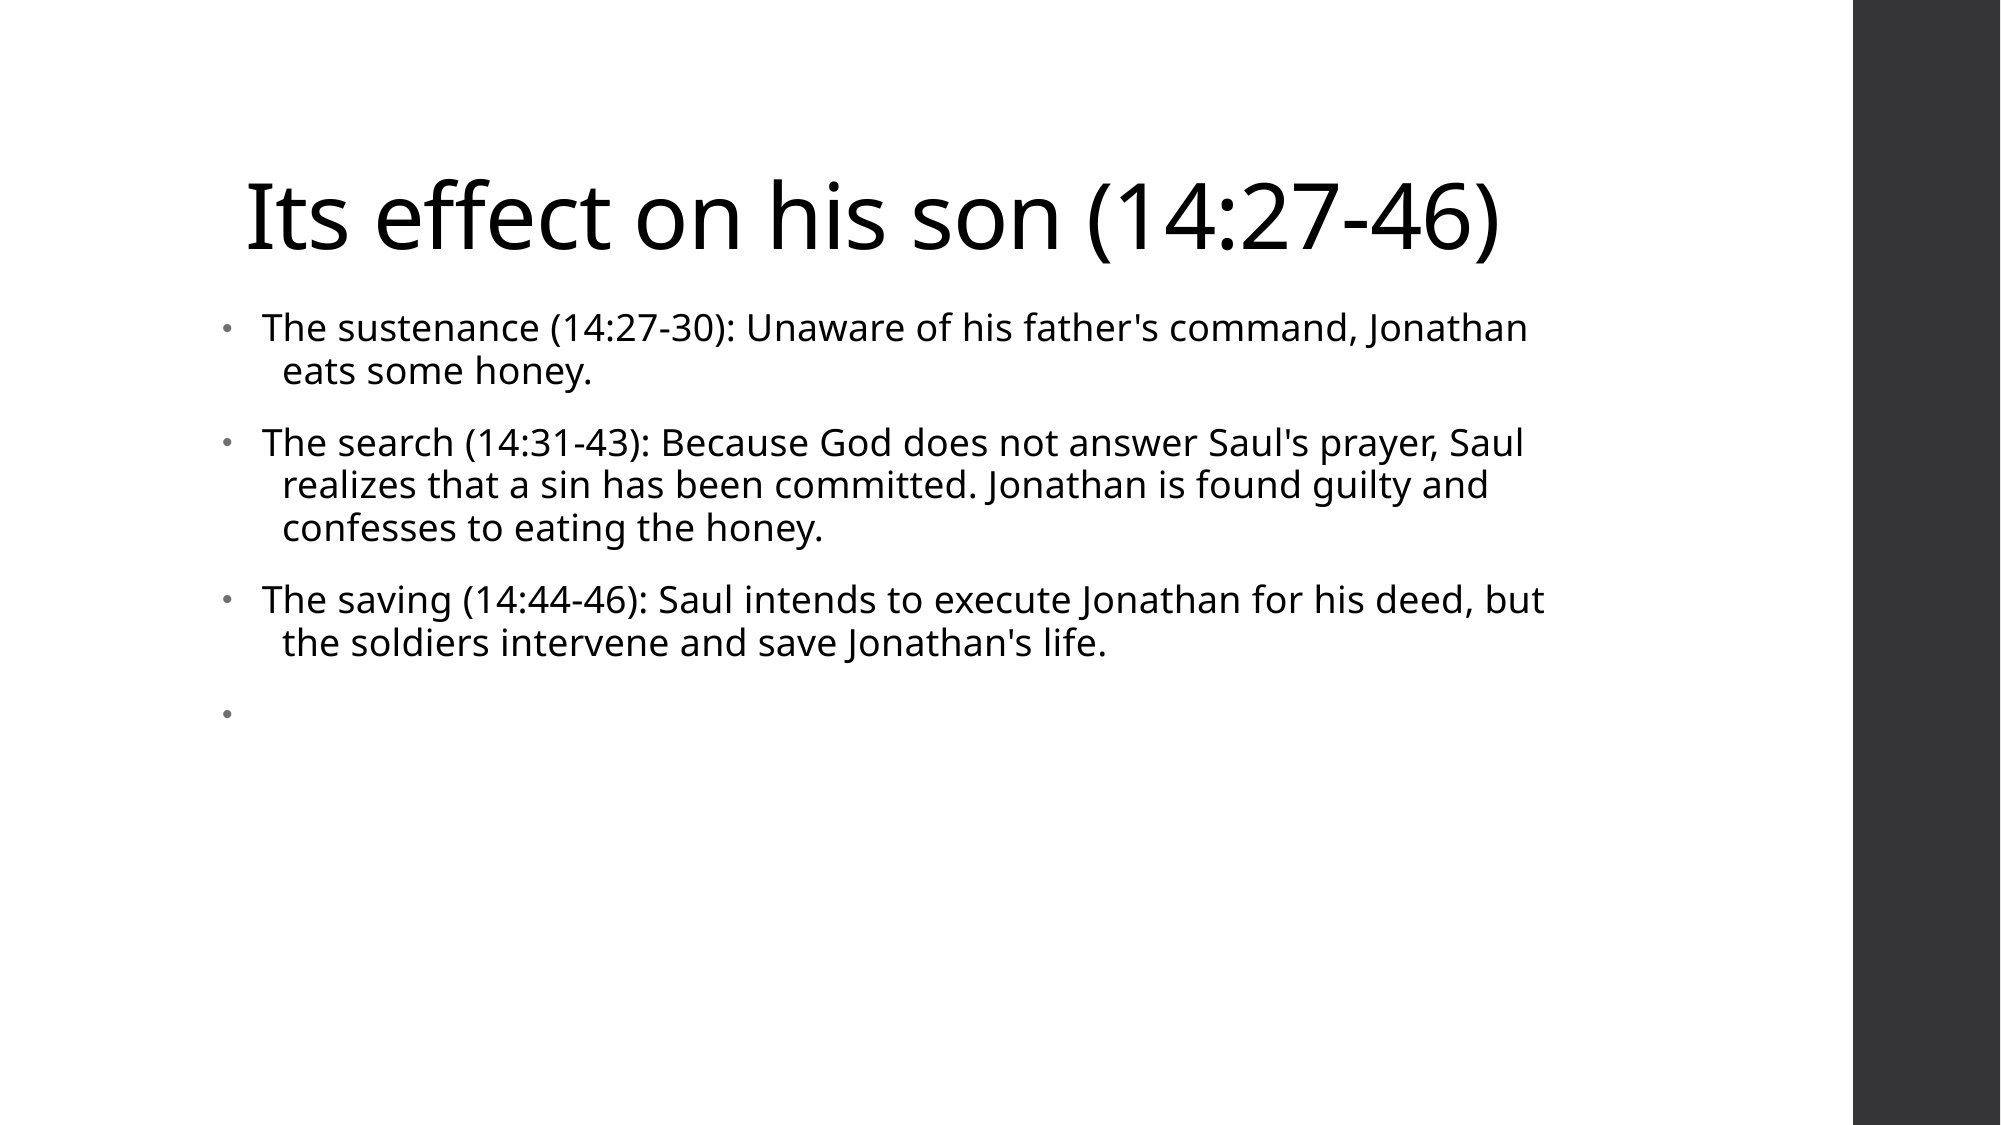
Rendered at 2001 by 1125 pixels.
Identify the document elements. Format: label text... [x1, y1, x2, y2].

list The sustenance (14:27-30): Unaware of his father's command, Jonathan eats some honey. The search (14:31-43): Because God does not answer Saul's prayer, Saul realizes that a sin has been committed. Jonathan is found guilty and confesses to eating the honey. The saving (14:44-46): Saul intends to execute Jonathan for his deed, but the soldiers intervene and save Jonathan's life. [206, 299, 1617, 1014]
title Its effect on his son (14:27-46) [206, 60, 1797, 278]
